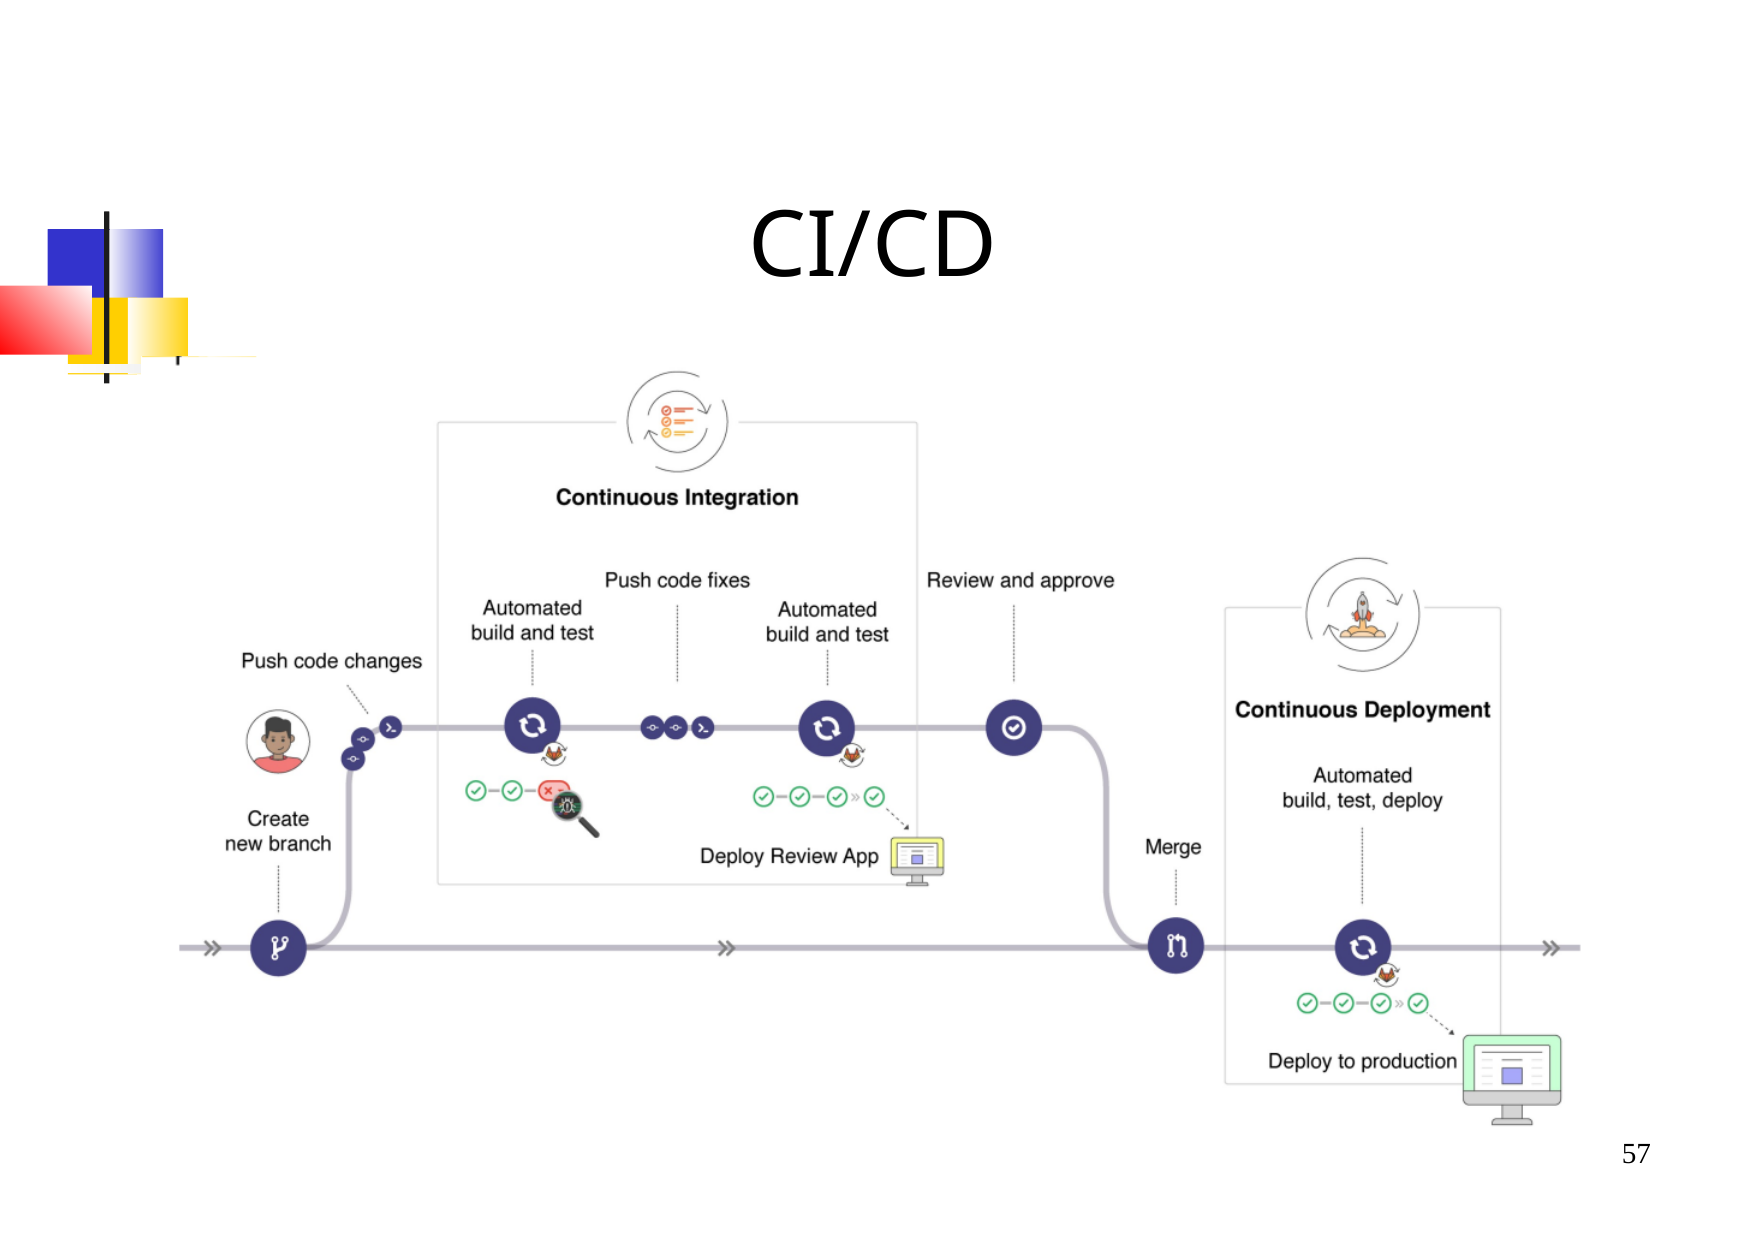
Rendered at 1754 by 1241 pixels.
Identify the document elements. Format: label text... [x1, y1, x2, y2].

picture [141, 356, 1607, 1154]
title CI/CD [179, 139, 1567, 351]
